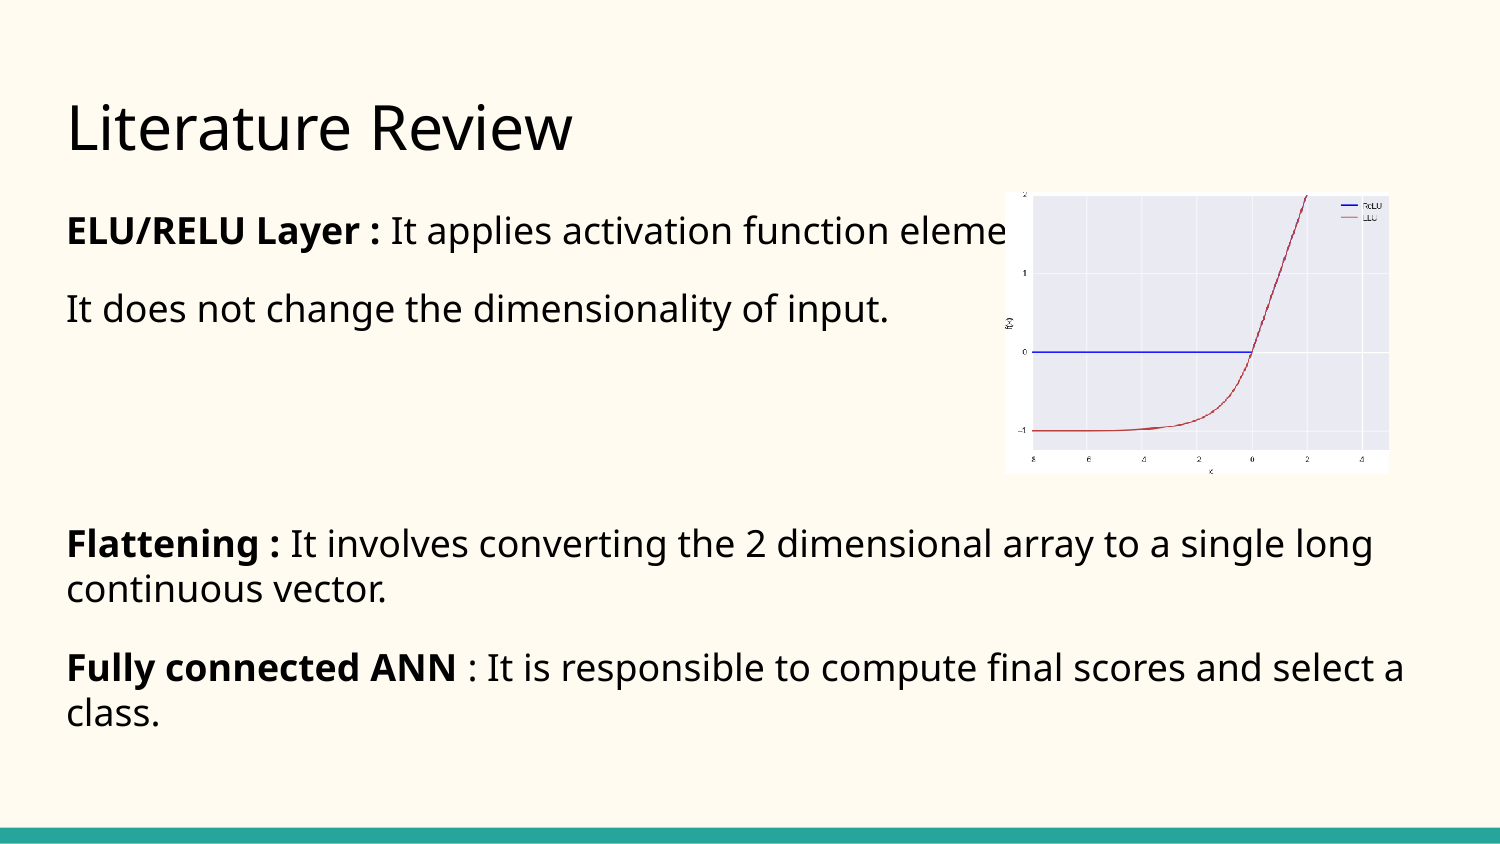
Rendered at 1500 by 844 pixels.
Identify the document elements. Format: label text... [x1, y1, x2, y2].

list ELU/RELU Layer : It applies activation function elementwise. It does not change the dimensionality of input. Flattening : It involves converting the 2 dimensional array to a single long continuous vector. Fully connected ANN : It is responsible to compute final scores and select a class. [51, 192, 1449, 750]
picture [1005, 192, 1389, 474]
title Literature Review [51, 72, 1449, 174]
